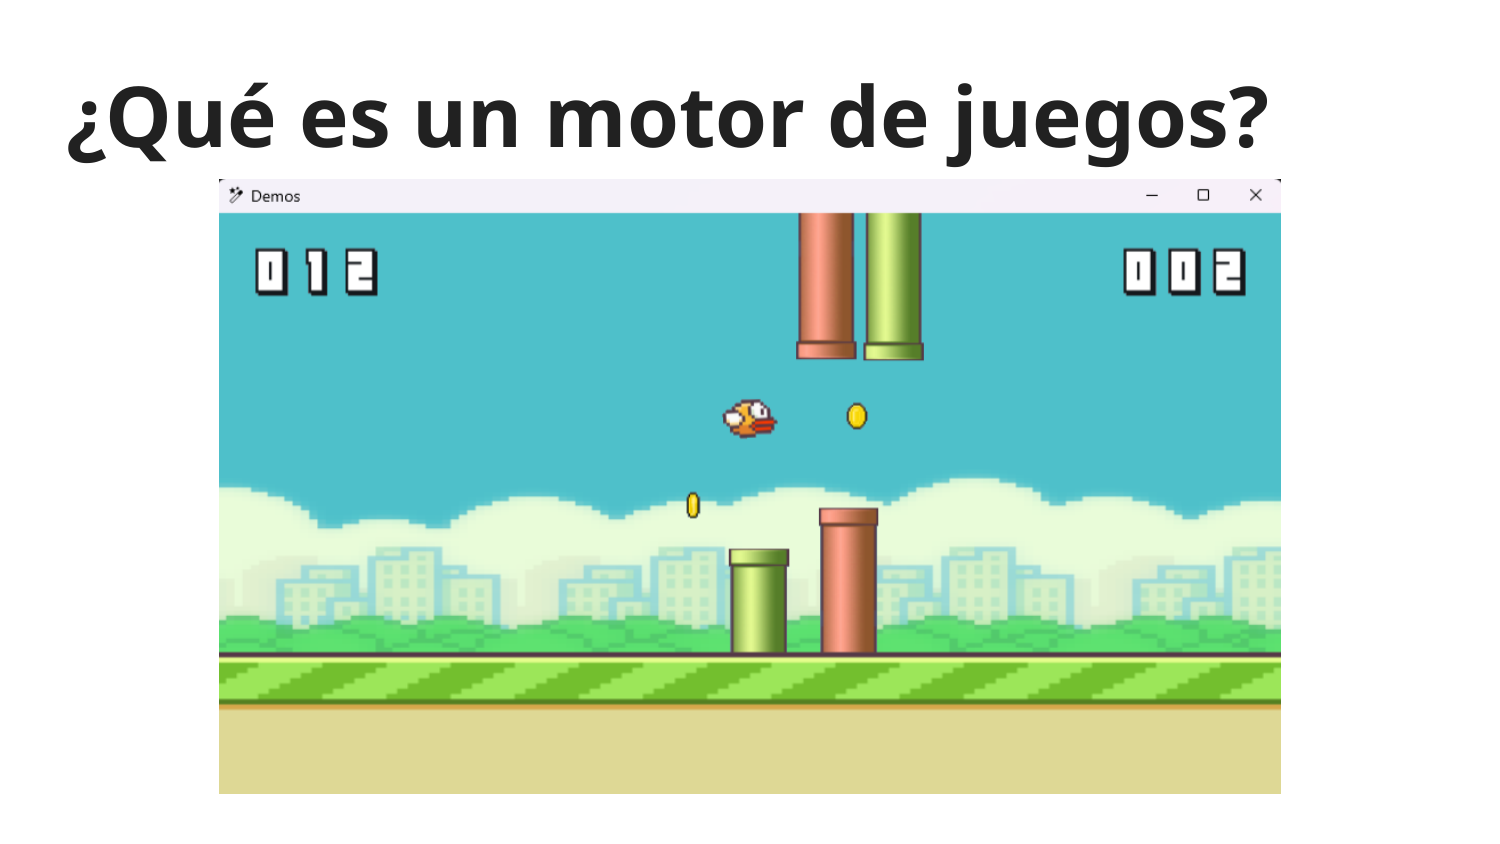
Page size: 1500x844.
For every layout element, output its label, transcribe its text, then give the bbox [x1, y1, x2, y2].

picture [219, 179, 1281, 794]
title ¿Qué es un motor de juegos? [51, 48, 1449, 180]
